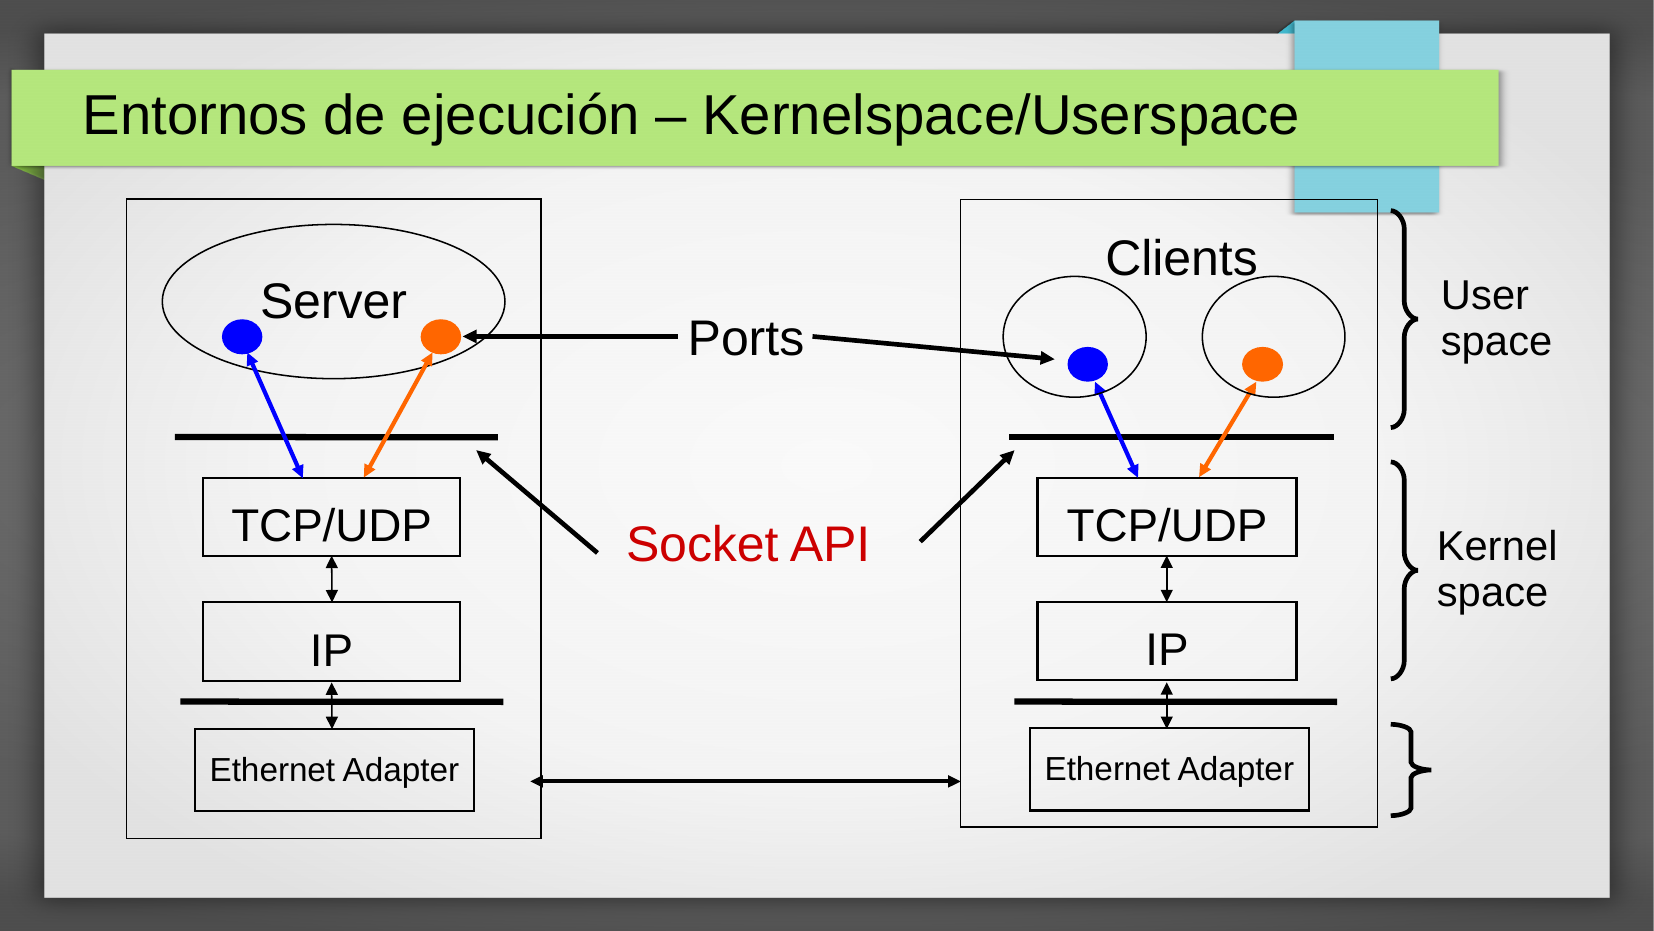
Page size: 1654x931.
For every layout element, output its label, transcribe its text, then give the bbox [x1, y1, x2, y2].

text_box [1242, 347, 1283, 381]
text_box Server [162, 224, 505, 379]
text_box User space [1424, 263, 1570, 373]
text_box Clients [1088, 222, 1275, 295]
title Entornos de ejecución – Kernelspace/Userspace [82, 52, 1482, 179]
text_box Ports [671, 301, 822, 375]
text_box [1068, 347, 1108, 381]
picture [0, 0, 1654, 931]
text_box TCP/UDP [203, 477, 461, 557]
text_box TCP/UDP [1037, 477, 1297, 557]
text_box [421, 320, 461, 354]
text_box Socket API [609, 507, 888, 580]
text_box IP [1037, 601, 1297, 681]
text_box IP [203, 602, 461, 681]
text_box Kernel space [1420, 514, 1586, 624]
text_box Ethernet Adapter [194, 728, 475, 811]
text_box [222, 320, 262, 354]
text_box Ethernet Adapter [1029, 728, 1310, 811]
